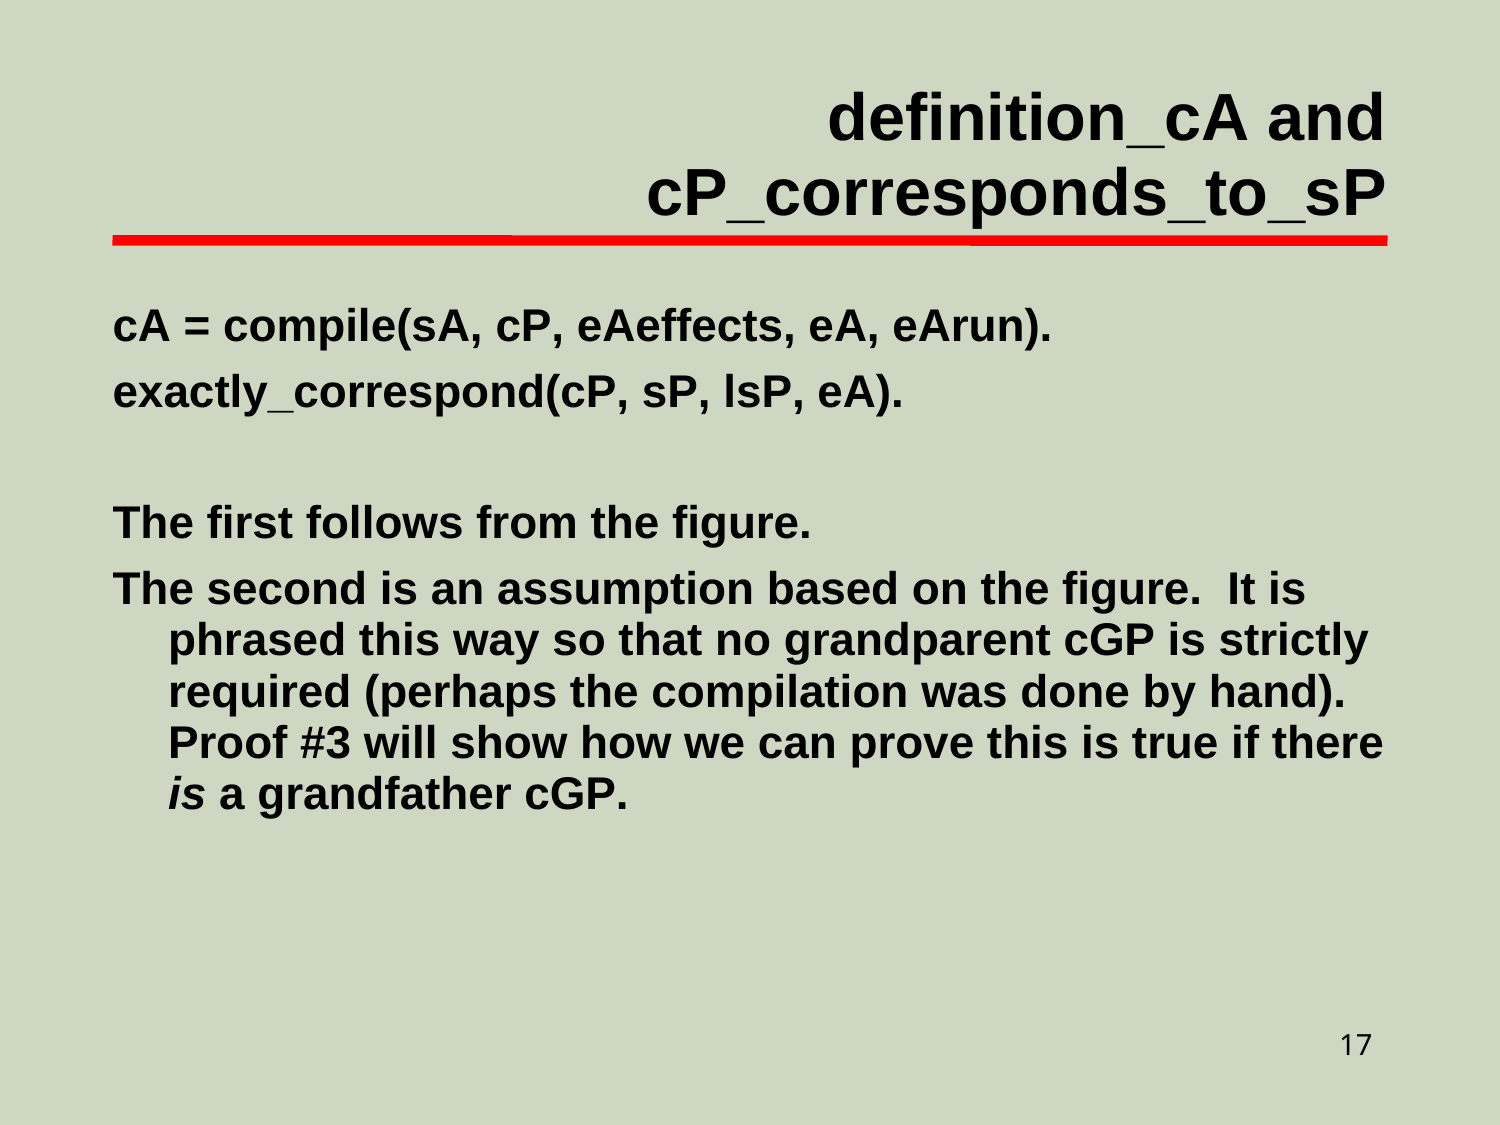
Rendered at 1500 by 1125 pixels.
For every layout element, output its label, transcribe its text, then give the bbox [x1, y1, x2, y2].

list cA = compile(sA, cP, eAeffects, eA, eArun). exactly_correspond(cP, sP, lsP, eA). The first follows from the figure. The second is an assumption based on the figure. It is phrased this way so that no grandparent cGP is strictly required (perhaps the compilation was done by hand). Proof #3 will show how we can prove this is true if there is a grandfather cGP. [112, 299, 1387, 1099]
title definition_cA and cP_corresponds_to_sP [124, 79, 1387, 230]
